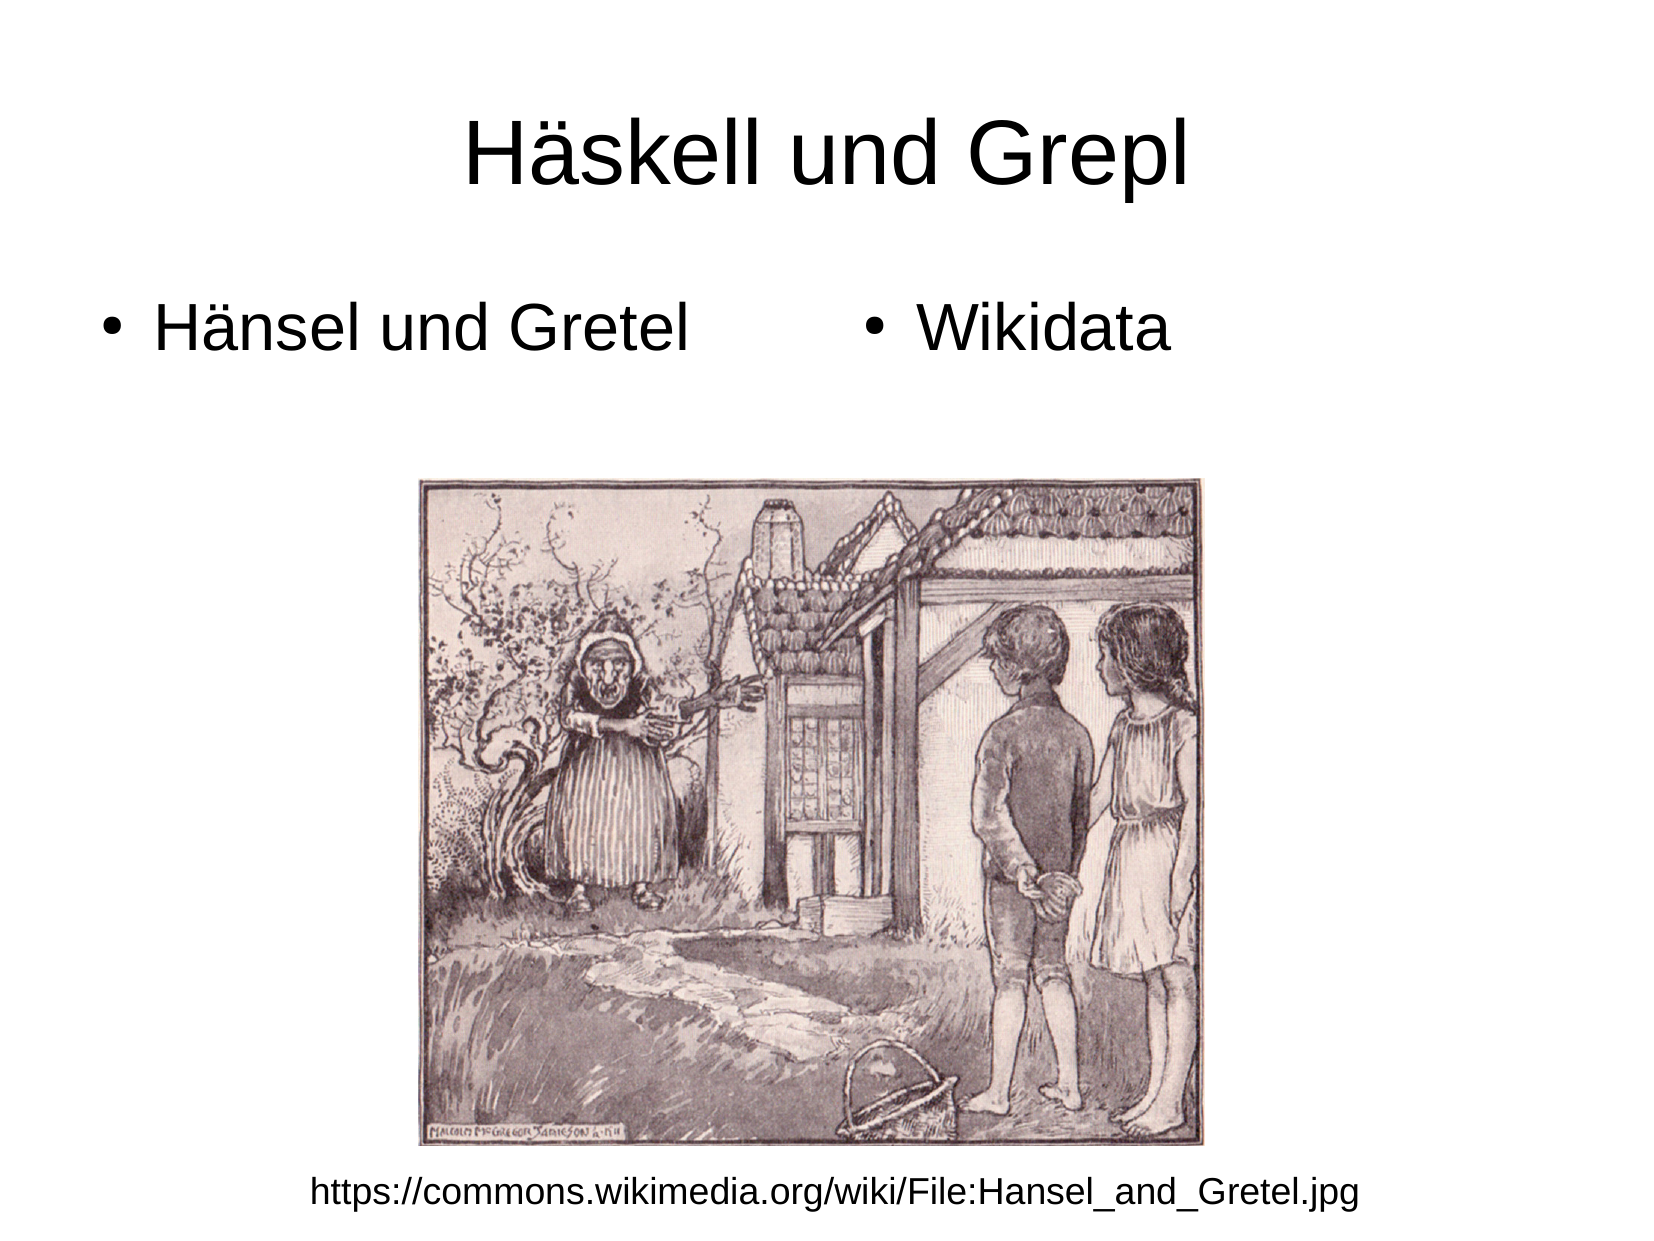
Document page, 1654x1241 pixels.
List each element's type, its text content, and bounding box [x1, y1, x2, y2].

picture [418, 478, 1205, 1146]
text_box https://commons.wikimedia.org/wiki/File:Hansel_and_Gretel.jpg [295, 1163, 1382, 1223]
title Häskell und Grepl [82, 49, 1571, 257]
list Hänsel und Gretel [82, 290, 809, 1010]
list Wikidata [845, 290, 1572, 1010]
